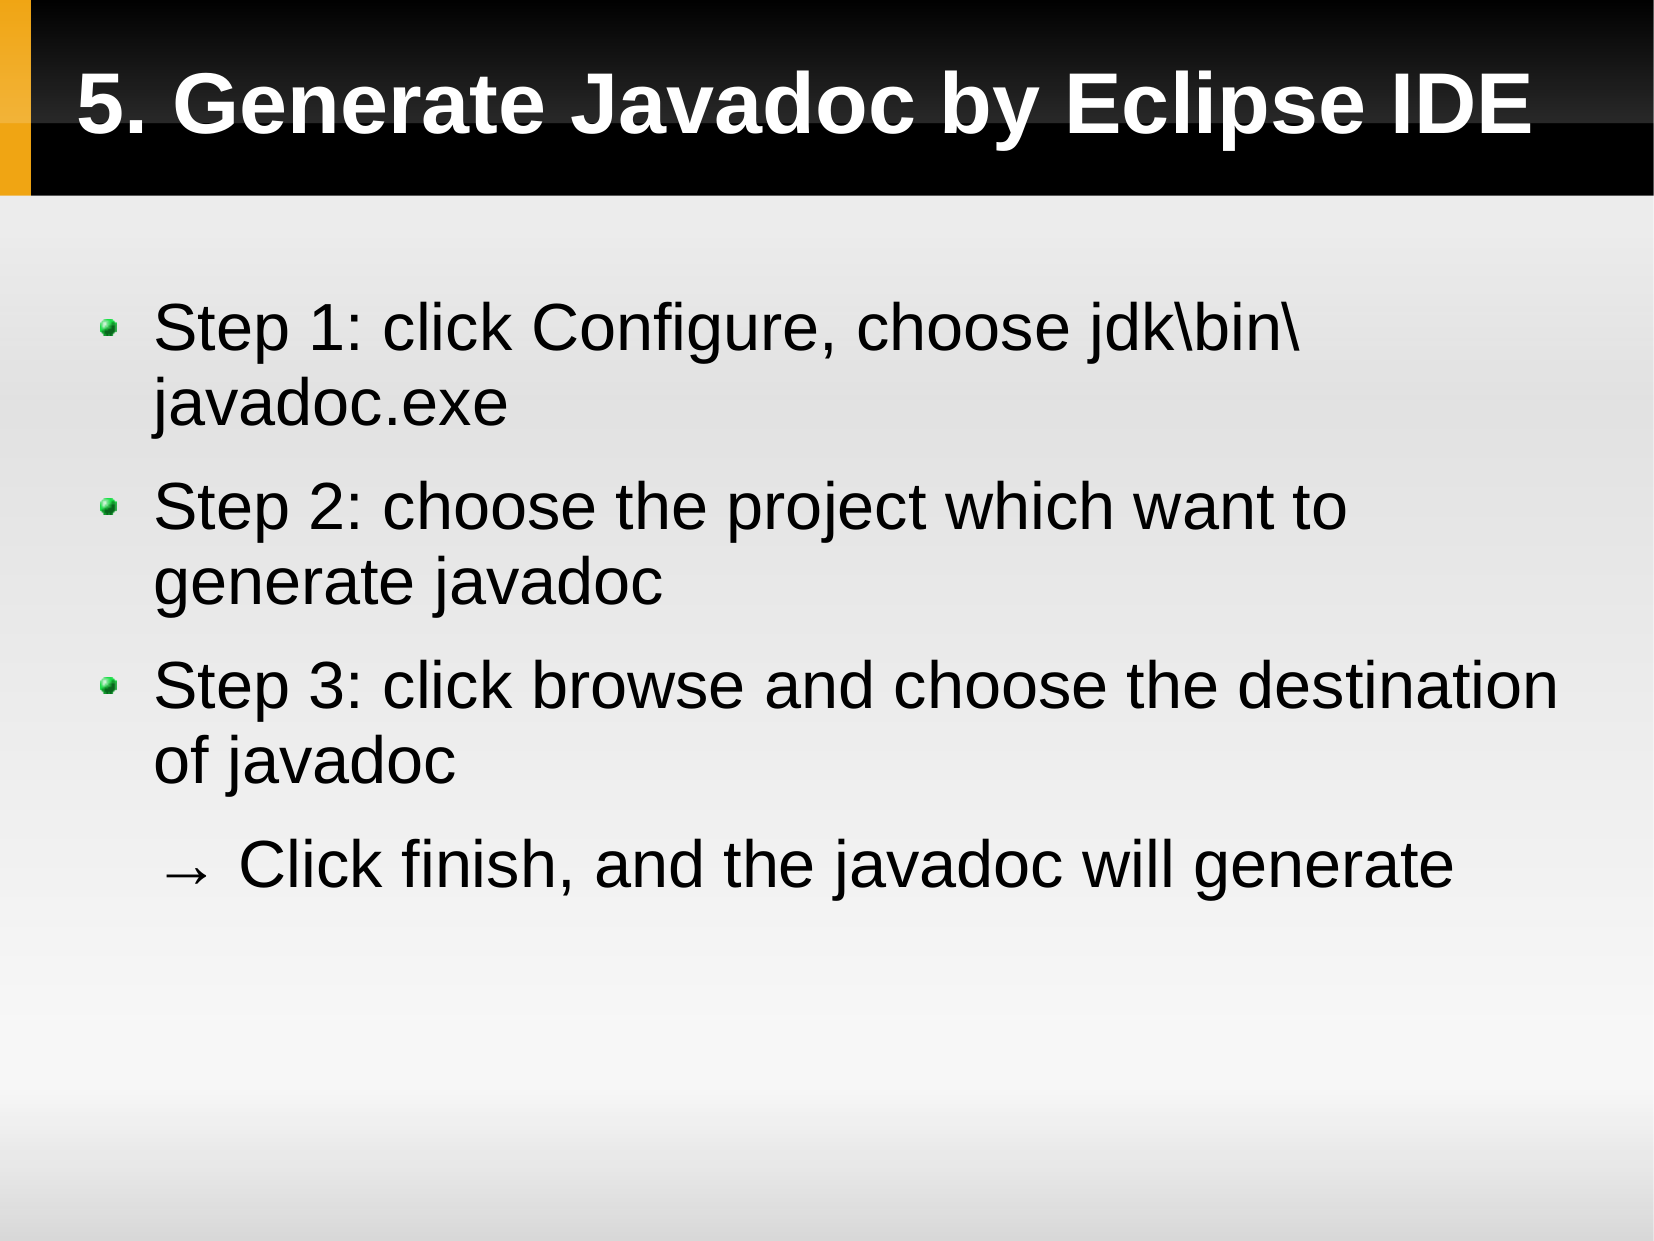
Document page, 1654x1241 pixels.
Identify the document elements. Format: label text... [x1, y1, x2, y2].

picture [0, 0, 1654, 1241]
title 5. Generate Javadoc by Eclipse IDE [76, 0, 1565, 208]
list Step 1: click Configure, choose jdk\bin\javadoc.exe Step 2: choose the project which want to generate javadoc Step 3: click browse and choose the destination of javadoc → Click finish, and the javadoc will generate [82, 290, 1571, 1109]
